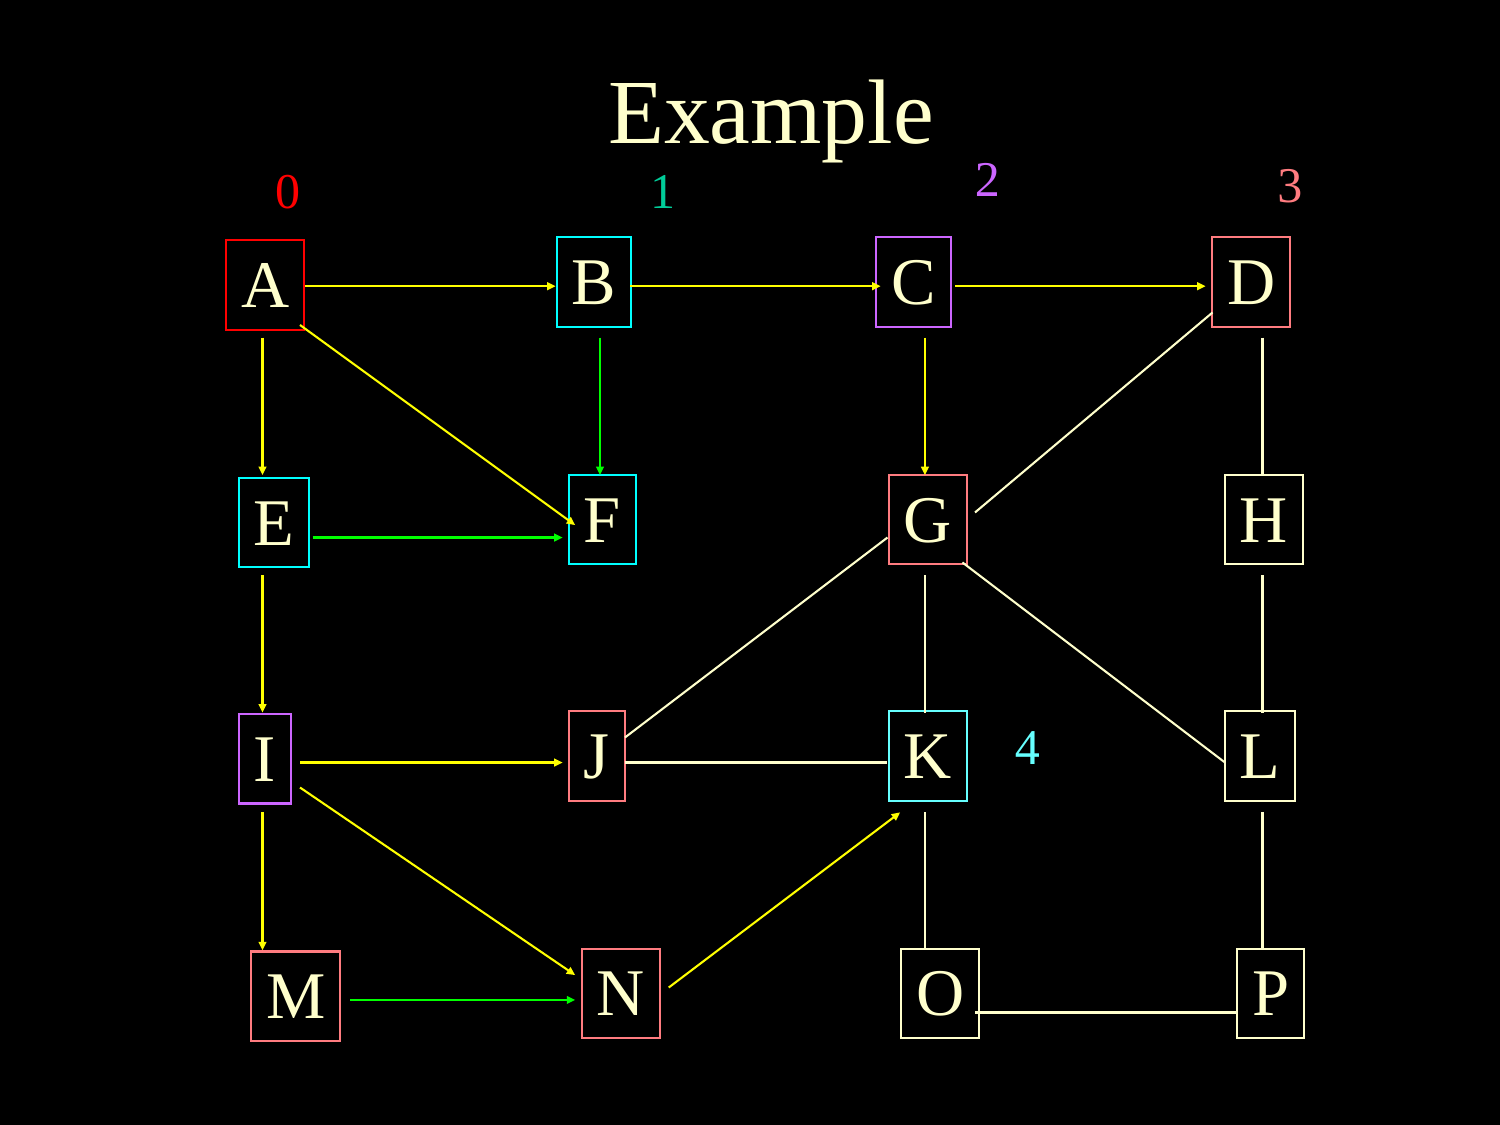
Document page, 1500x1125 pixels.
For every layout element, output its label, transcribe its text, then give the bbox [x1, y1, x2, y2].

text_box H [1224, 474, 1303, 565]
text_box B [556, 237, 632, 327]
text_box C [876, 237, 951, 327]
text_box O [901, 948, 980, 1039]
text_box L [1224, 711, 1296, 801]
text_box G [888, 474, 967, 565]
text_box K [888, 711, 967, 801]
text_box P [1237, 948, 1305, 1039]
text_box A [226, 240, 305, 330]
title Example [42, 37, 1500, 188]
text_box F [569, 474, 636, 565]
text_box M [251, 951, 341, 1042]
text_box I [238, 713, 291, 804]
text_box 2 [960, 144, 1015, 215]
text_box N [581, 948, 660, 1039]
text_box 0 [260, 156, 315, 228]
text_box 3 [1262, 149, 1318, 221]
text_box D [1212, 237, 1291, 327]
text_box E [238, 477, 310, 568]
text_box J [569, 711, 625, 801]
text_box 4 [1000, 712, 1055, 784]
text_box 1 [635, 156, 690, 228]
